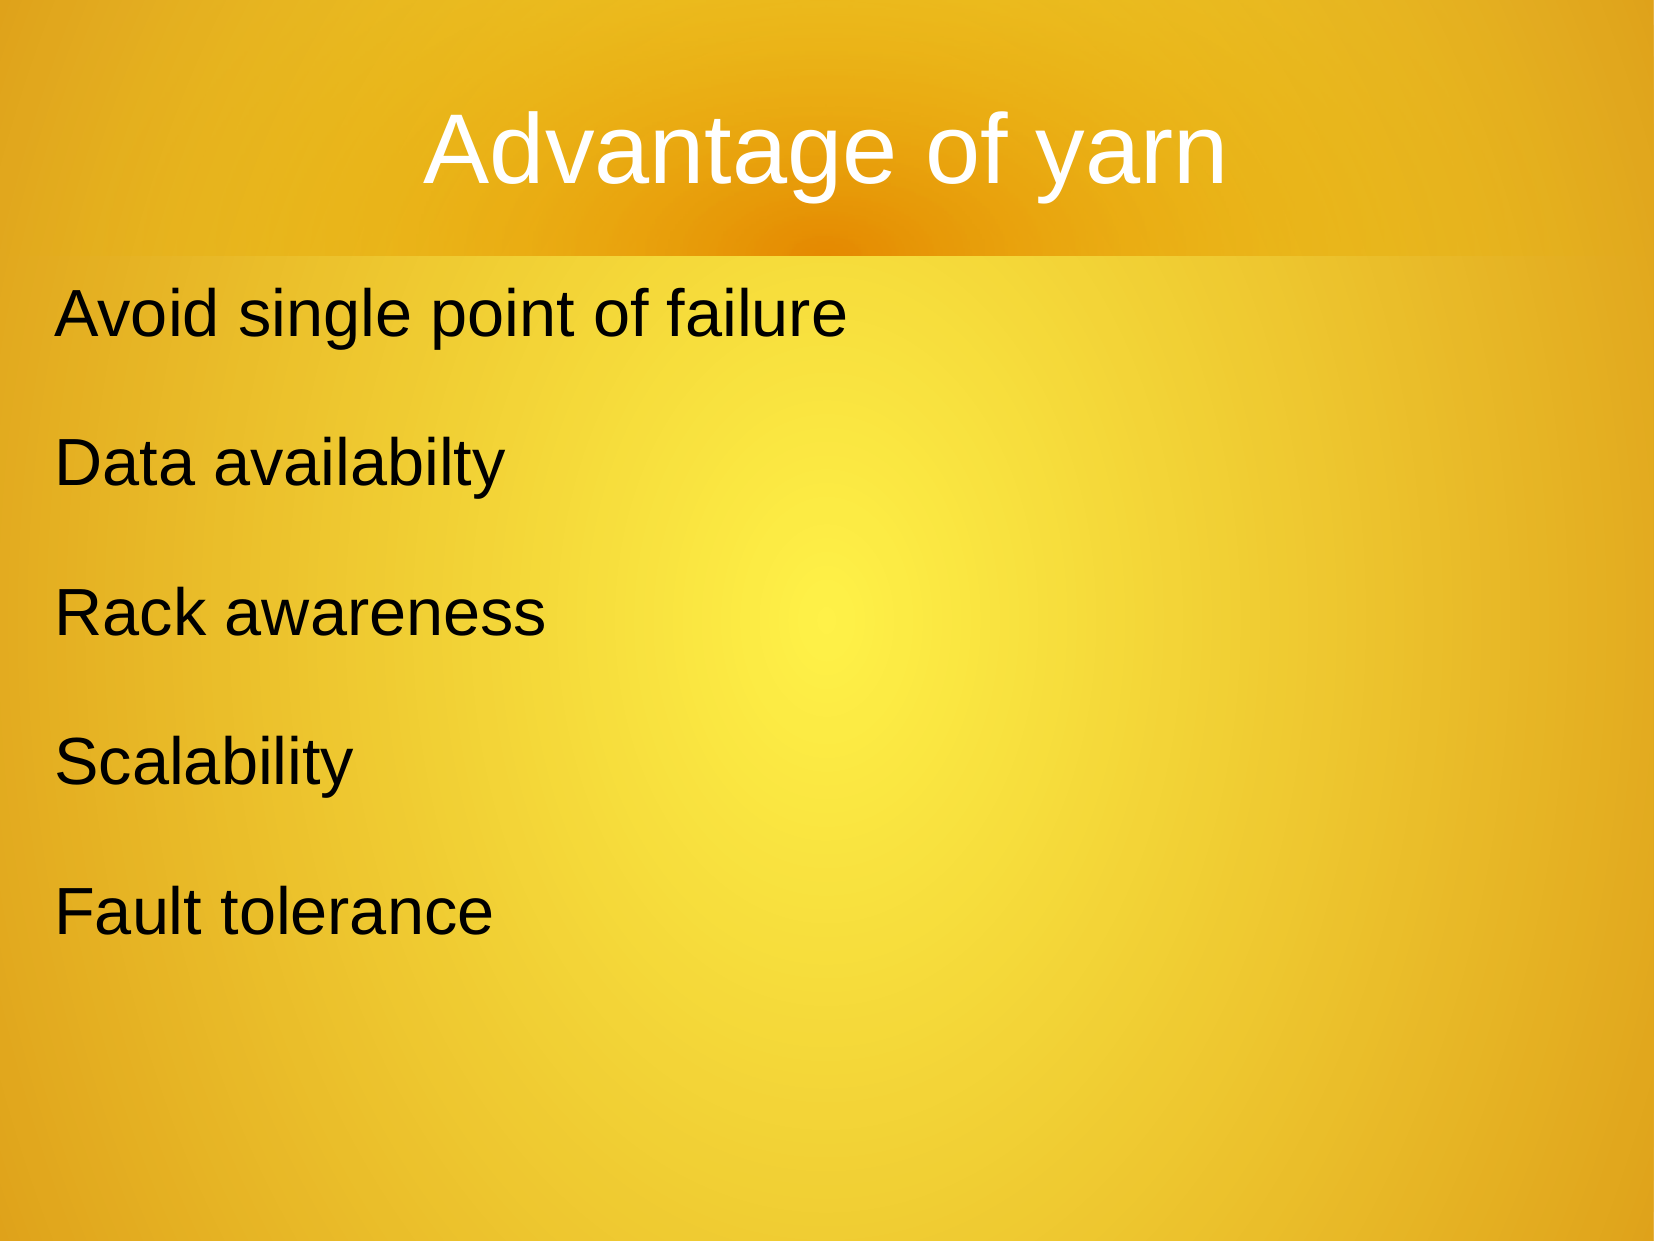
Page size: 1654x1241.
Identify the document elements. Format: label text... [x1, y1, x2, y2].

subtitle Avoid single point of failure Data availabilty Rack awareness Scalability Fault tolerance [54, 275, 1598, 1108]
title Advantage of yarn [82, 47, 1571, 252]
